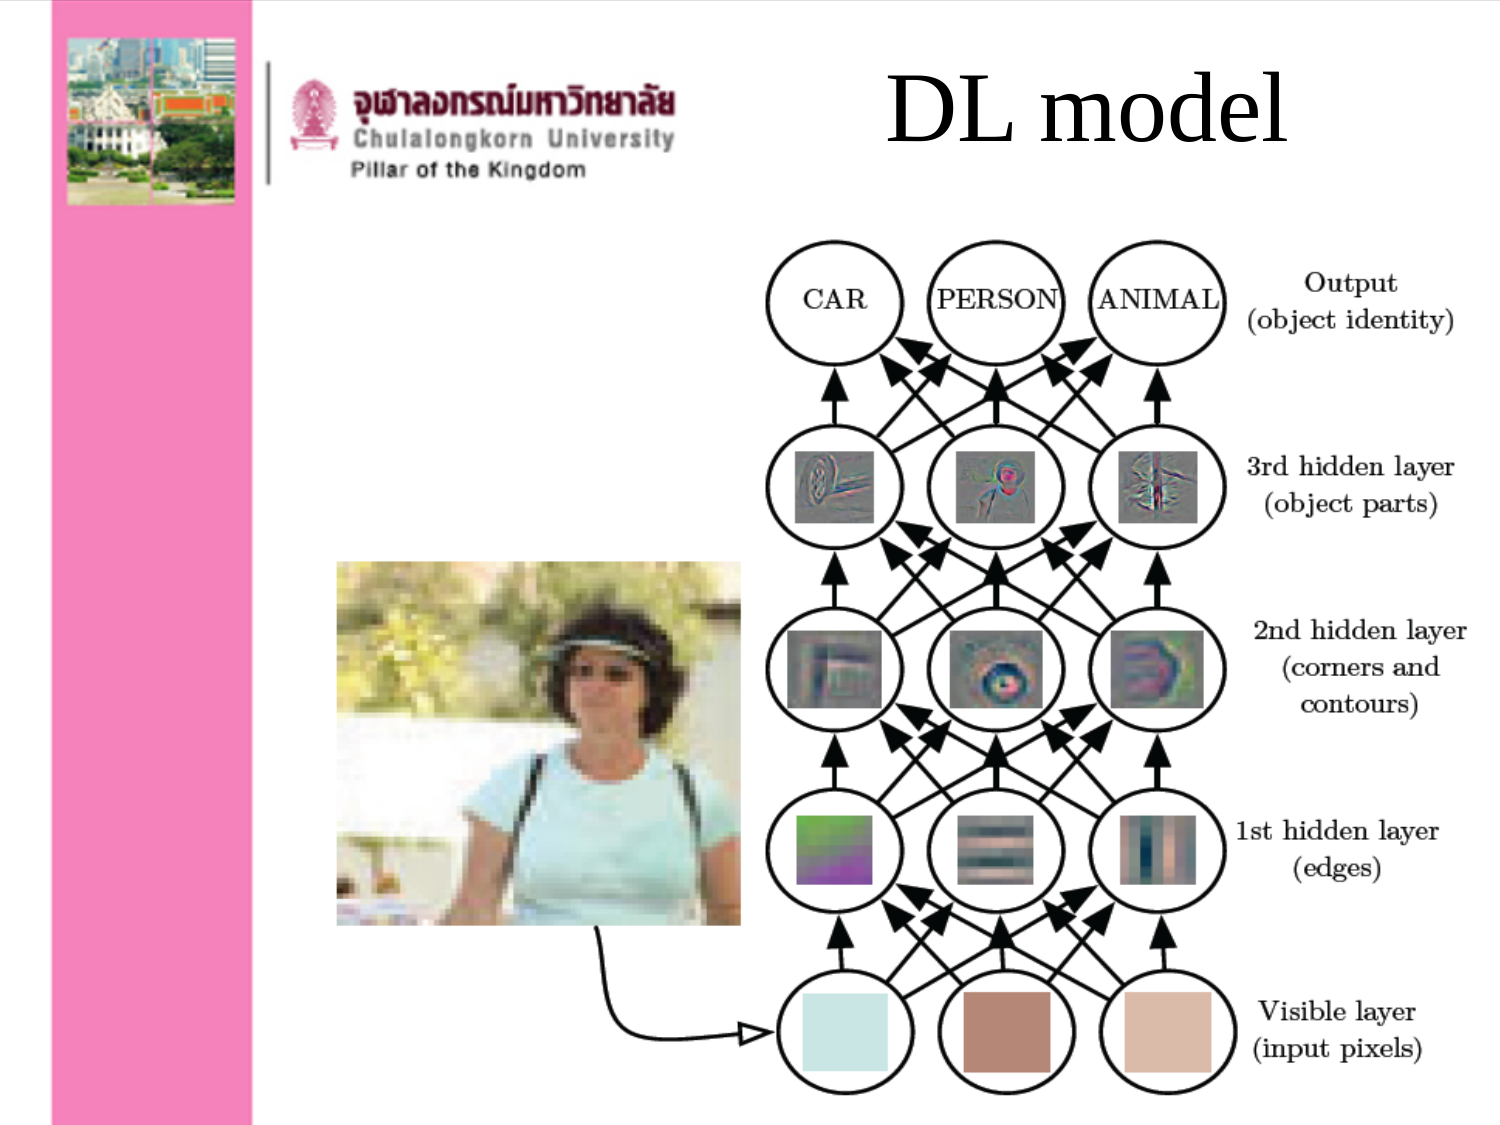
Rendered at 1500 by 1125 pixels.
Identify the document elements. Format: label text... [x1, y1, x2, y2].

title DL model [705, 18, 1471, 197]
picture [0, 0, 1500, 1125]
